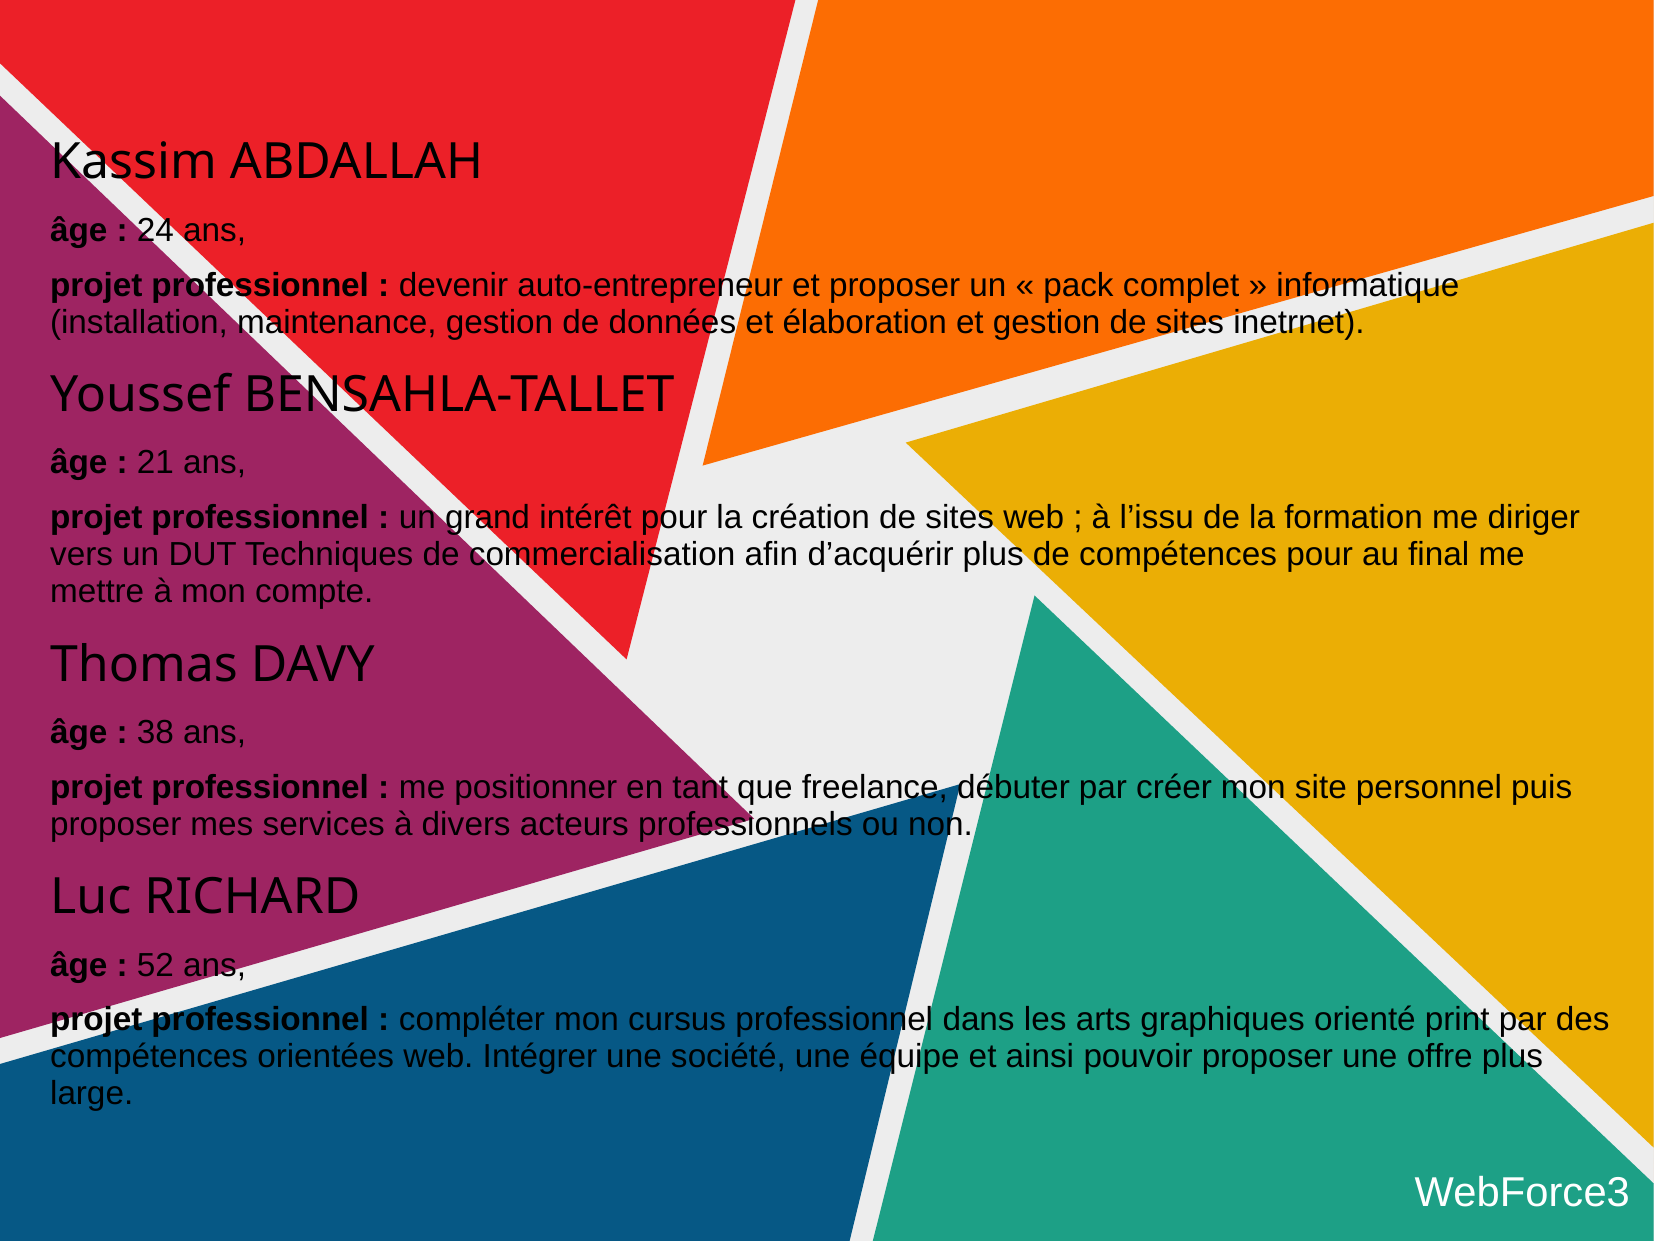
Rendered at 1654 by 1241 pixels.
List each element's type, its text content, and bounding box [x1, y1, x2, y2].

subtitle WebForce3 [1169, 1134, 1630, 1216]
text_box Kassim ABDALLAH âge : 24 ans, projet professionnel : devenir auto-entrepreneur et proposer un « pack complet » informatique (installation, maintenance, gestion de données et élaboration et gestion de sites inetrnet). Youssef BENSAHLA-TALLET âge : 21 ans, projet professionnel : un grand intérêt pour la création de sites web ; à l’issu de la formation me diriger vers un DUT Techniques de commercialisation afin d’acquérir plus de compétences pour au final me mettre à mon compte. Thomas DAVY âge : 38 ans, projet professionnel : me positionner en tant que freelance, débuter par créer mon site personnel puis proposer mes services à divers acteurs professionnels ou non. Luc RICHARD âge : 52 ans, projet professionnel : compléter mon cursus professionnel dans les arts graphiques orienté print par des compétences orientées web. Intégrer une société, une équipe et ainsi pouvoir proposer une offre plus large. [35, 118, 1642, 1134]
